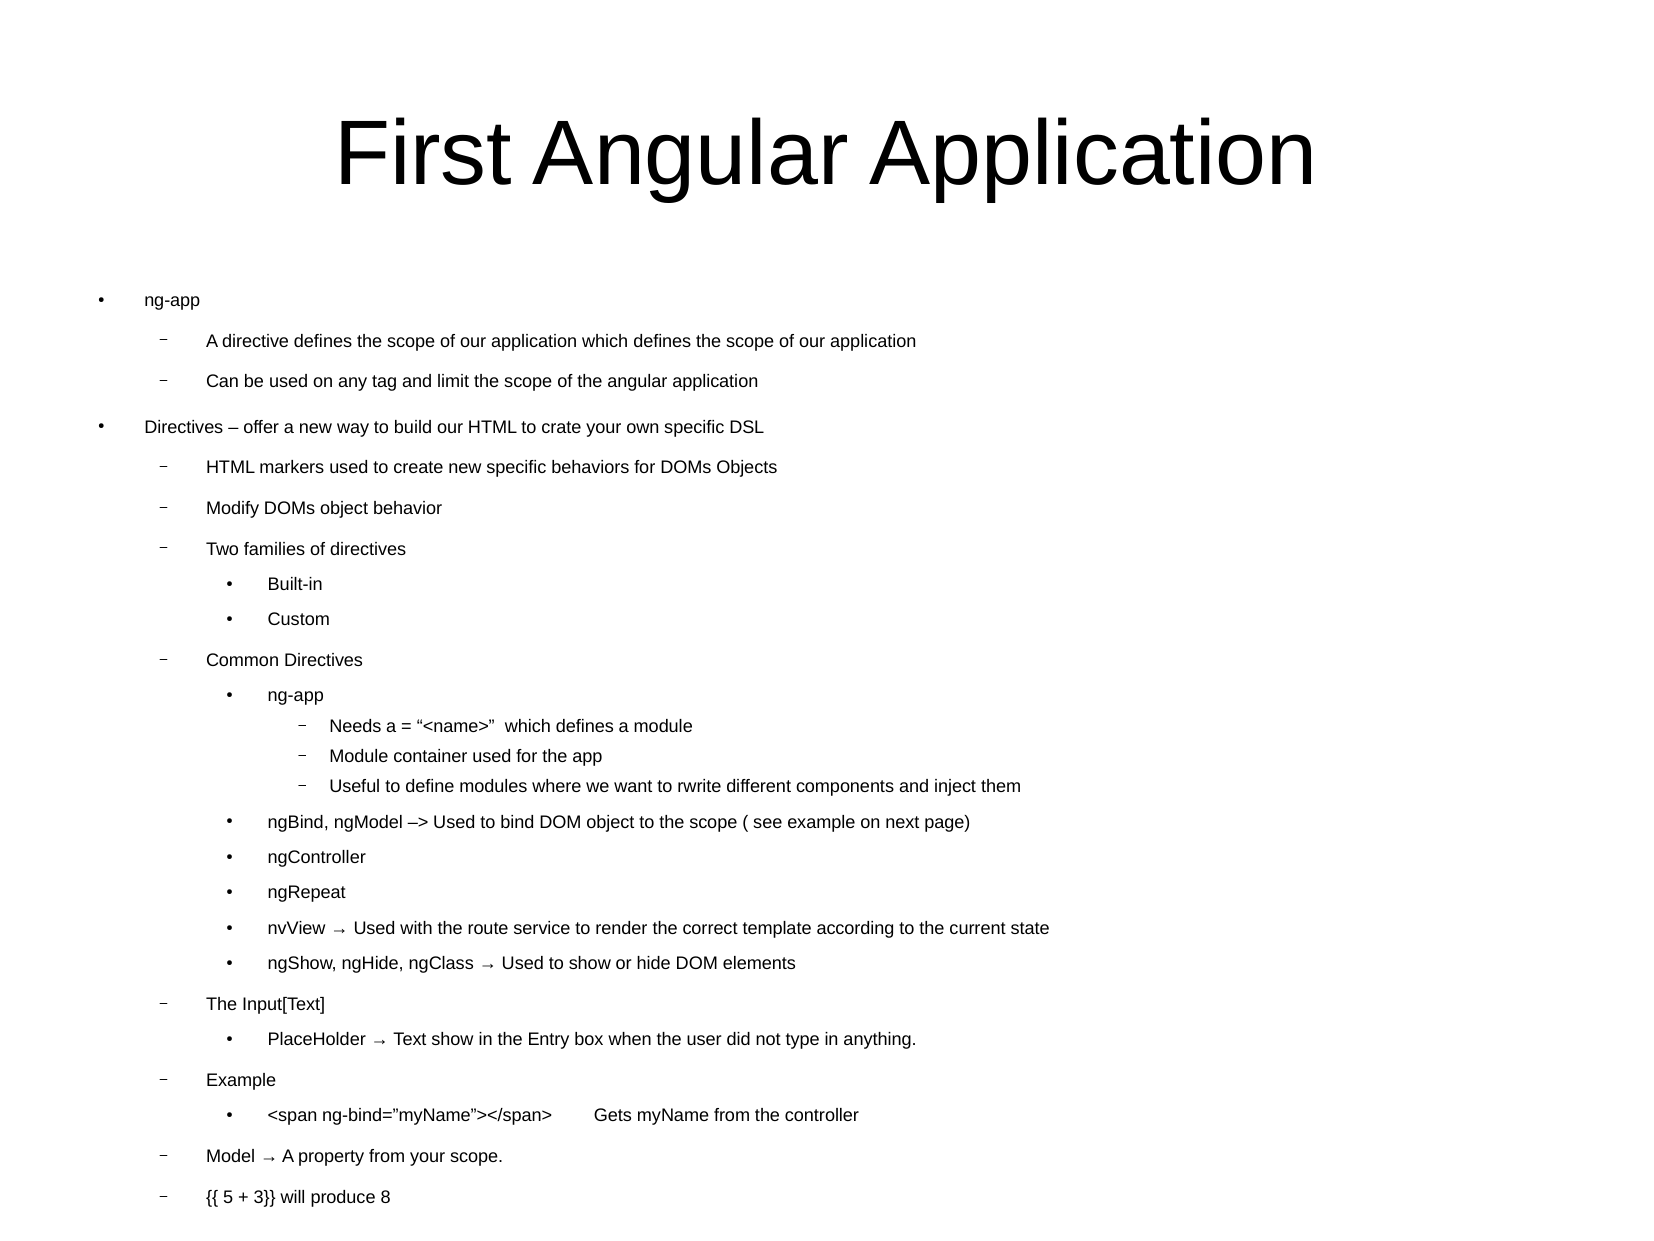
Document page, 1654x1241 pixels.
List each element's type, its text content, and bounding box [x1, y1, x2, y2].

list ng-app A directive defines the scope of our application which defines the scope of our application Can be used on any tag and limit the scope of the angular application Directives – offer a new way to build our HTML to crate your own specific DSL HTML markers used to create new specific behaviors for DOMs Objects Modify DOMs object behavior Two families of directives Built-in Custom Common Directives ng-app Needs a = “<name>” which defines a module Module container used for the app Useful to define modules where we want to rwrite different components and inject them ngBind, ngModel –> Used to bind DOM object to the scope ( see example on next page) ngController ngRepeat nvView → Used with the route service to render the correct template according to the current state ngShow, ngHide, ngClass → Used to show or hide DOM elements The Input[Text] PlaceHolder → Text show in the Entry box when the user did not type in anything. Example <span ng-bind=”myName”></span> Gets myName from the controller Model → A property from your scope. {{ 5 + 3}} will produce 8 [82, 290, 1571, 1216]
title First Angular Application [82, 49, 1571, 257]
